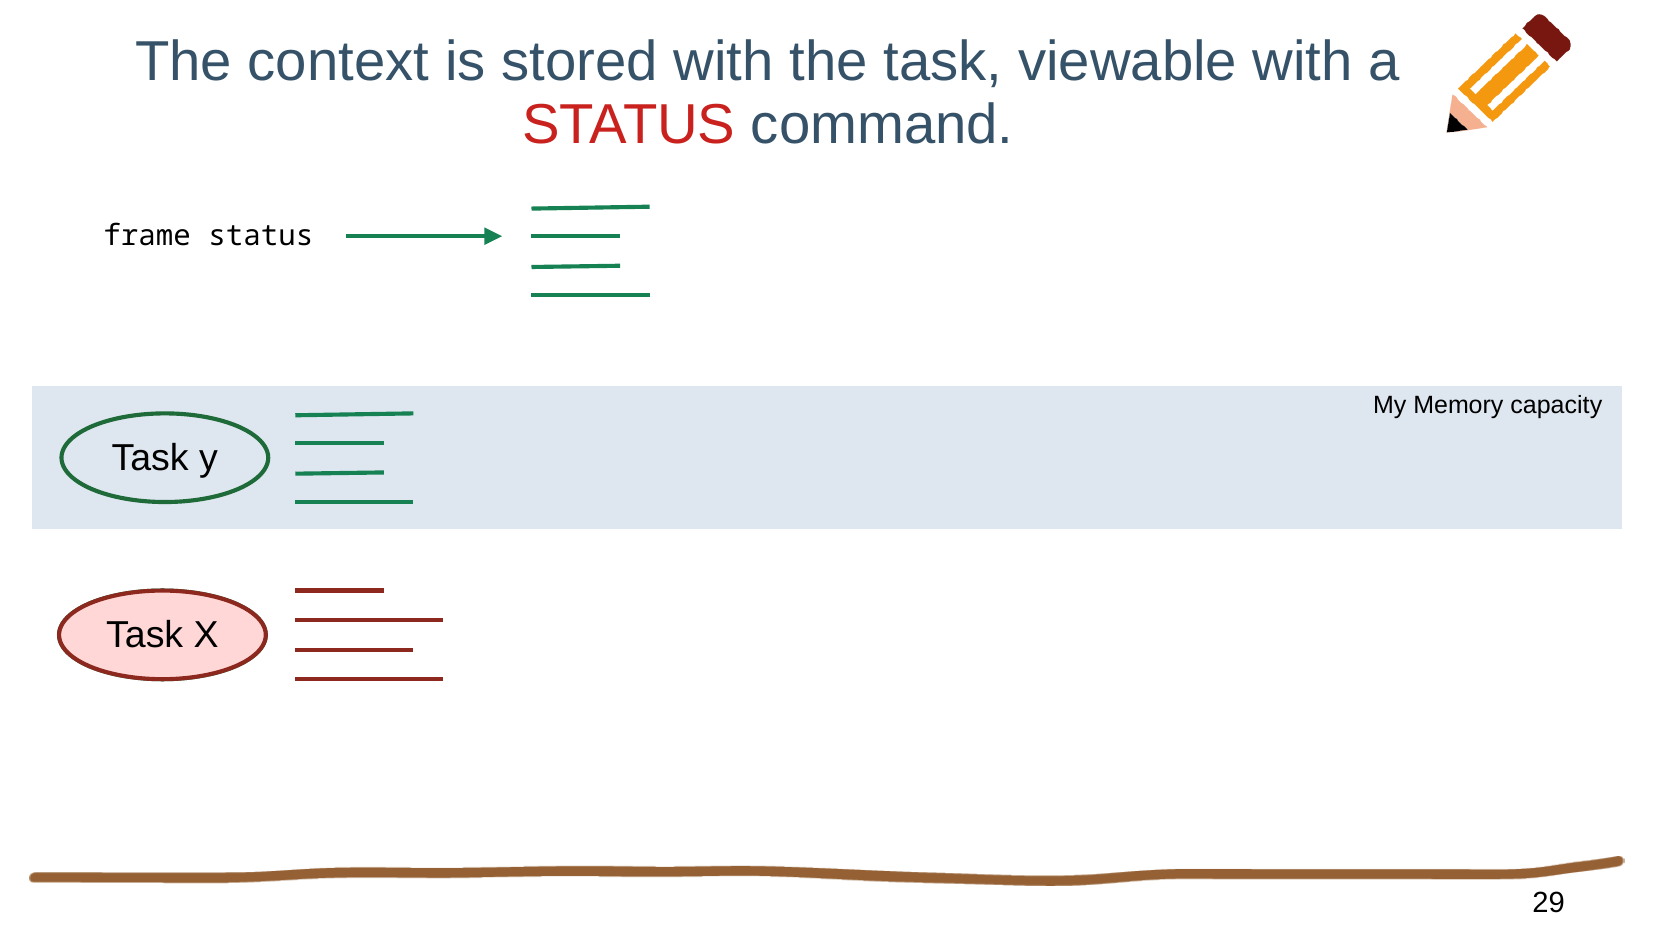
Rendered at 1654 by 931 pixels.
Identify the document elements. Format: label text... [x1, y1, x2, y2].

title The context is stored with the task, viewable with a STATUS command. [88, 29, 1447, 237]
text_box Task y [61, 413, 269, 503]
text_box My Memory capacity [1358, 383, 1618, 427]
text_box frame status [88, 206, 346, 251]
picture [1446, 14, 1571, 133]
text_box Task X [59, 590, 266, 680]
picture [29, 856, 1625, 886]
text_box [29, 383, 1625, 532]
